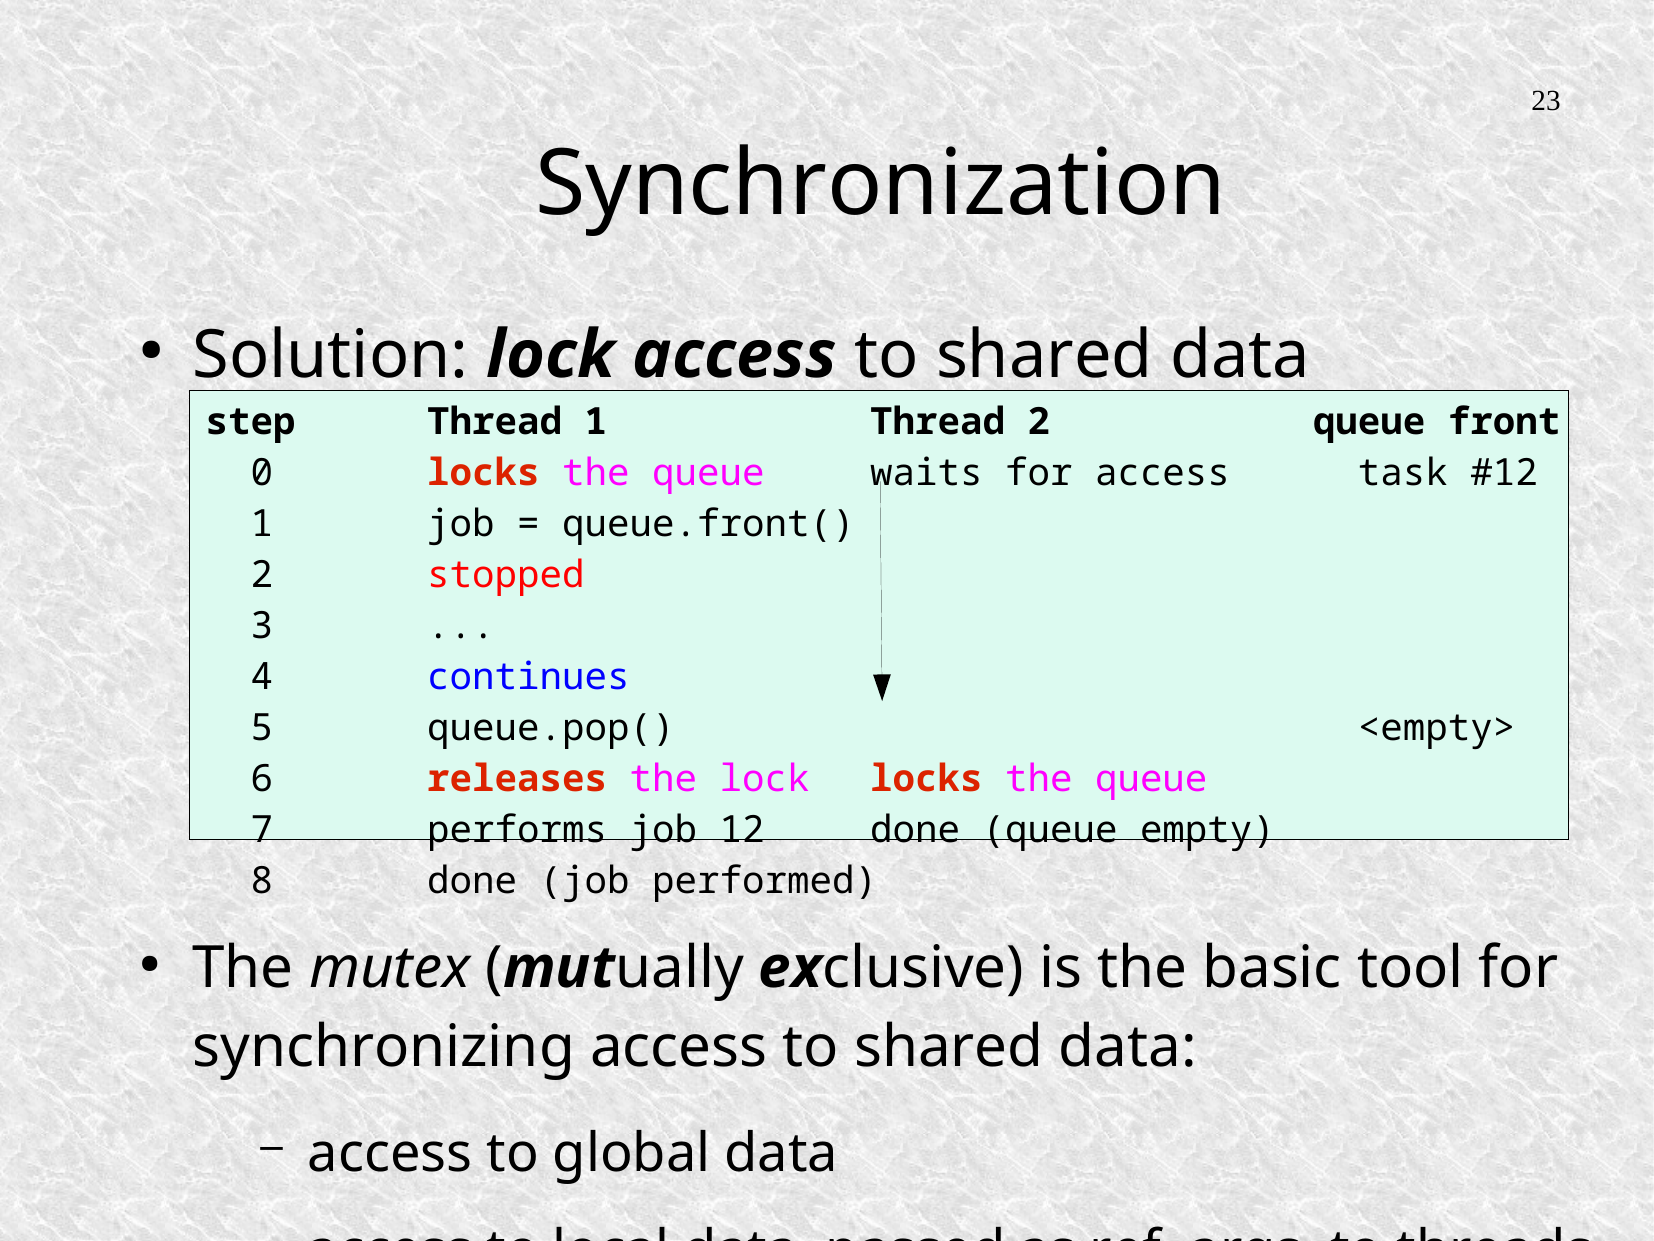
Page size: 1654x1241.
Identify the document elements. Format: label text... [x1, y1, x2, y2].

picture [0, 0, 1654, 1241]
list Solution: lock access to shared data The mutex (mutually exclusive) is the basic tool for synchronizing access to shared data: access to global data access to local data, passed as ref. args. to threads [121, 305, 1622, 1241]
title Synchronization [123, 73, 1536, 284]
text_box step Thread 1 Thread 2 queue front 0 locks the queue waits for access task #12 1 job = queue.front() 2 stopped 3 ... 4 continues 5 queue.pop() <empty> 6 releases the lock locks the queue 7 performs job 12 done (queue empty) 8 done (job performed) [205, 394, 1561, 834]
